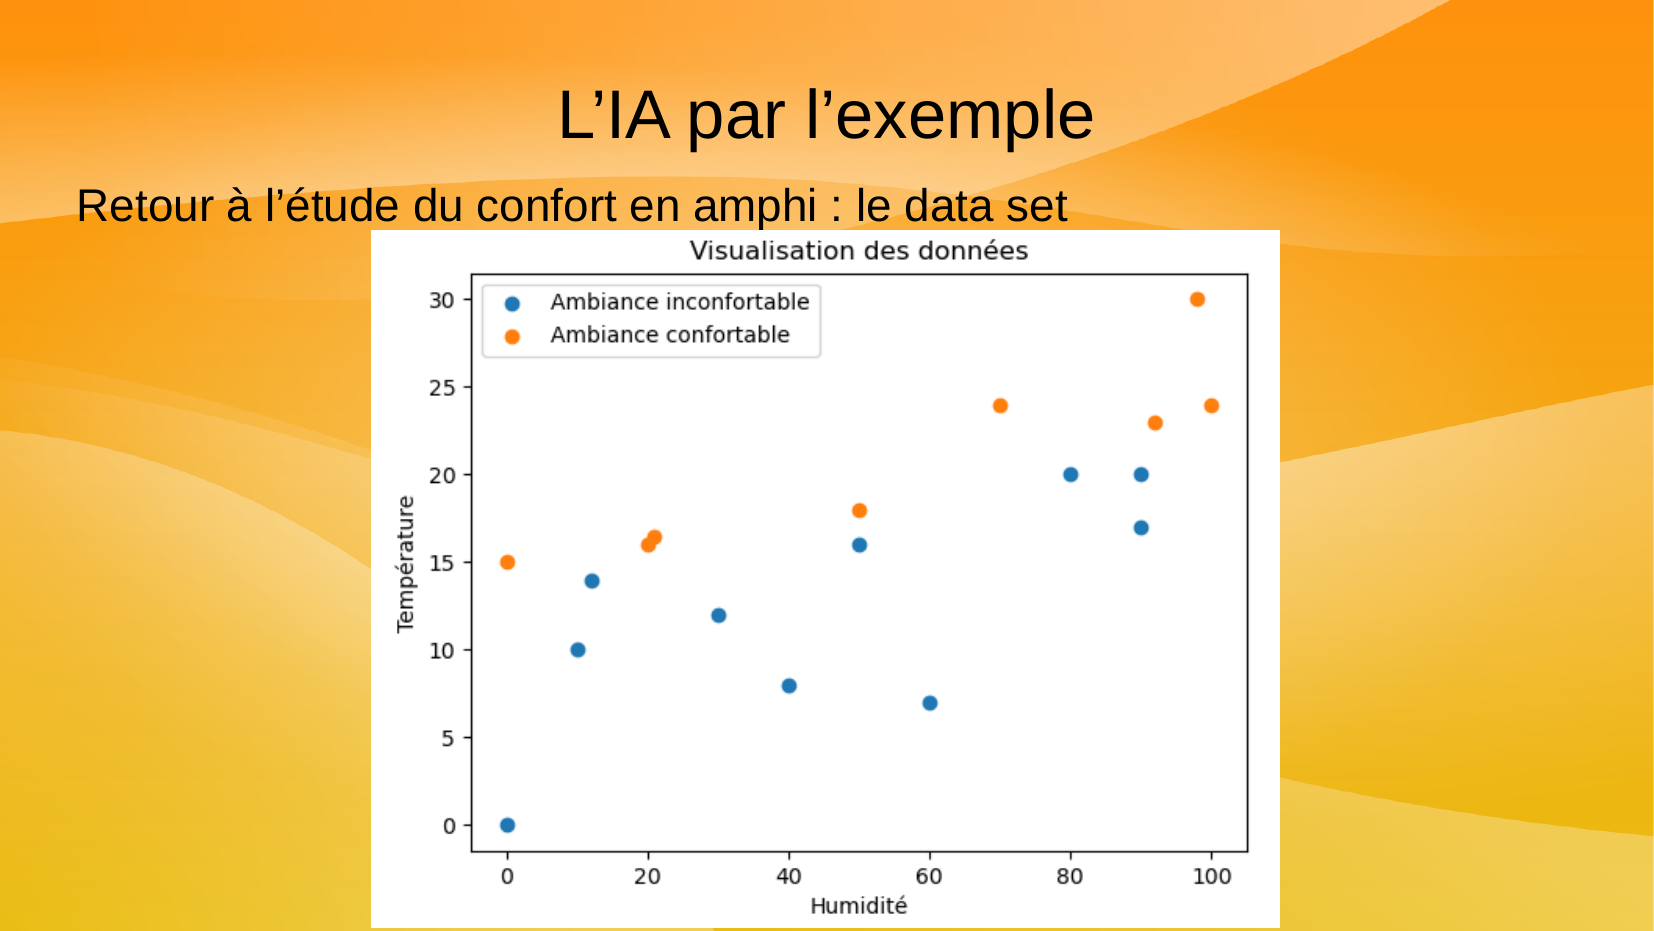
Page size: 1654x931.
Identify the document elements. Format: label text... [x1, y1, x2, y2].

subtitle Retour à l’étude du confort en amphi : le data set [76, 179, 1565, 928]
title L’IA par l’exemple [82, 37, 1571, 193]
picture [0, 0, 1654, 931]
